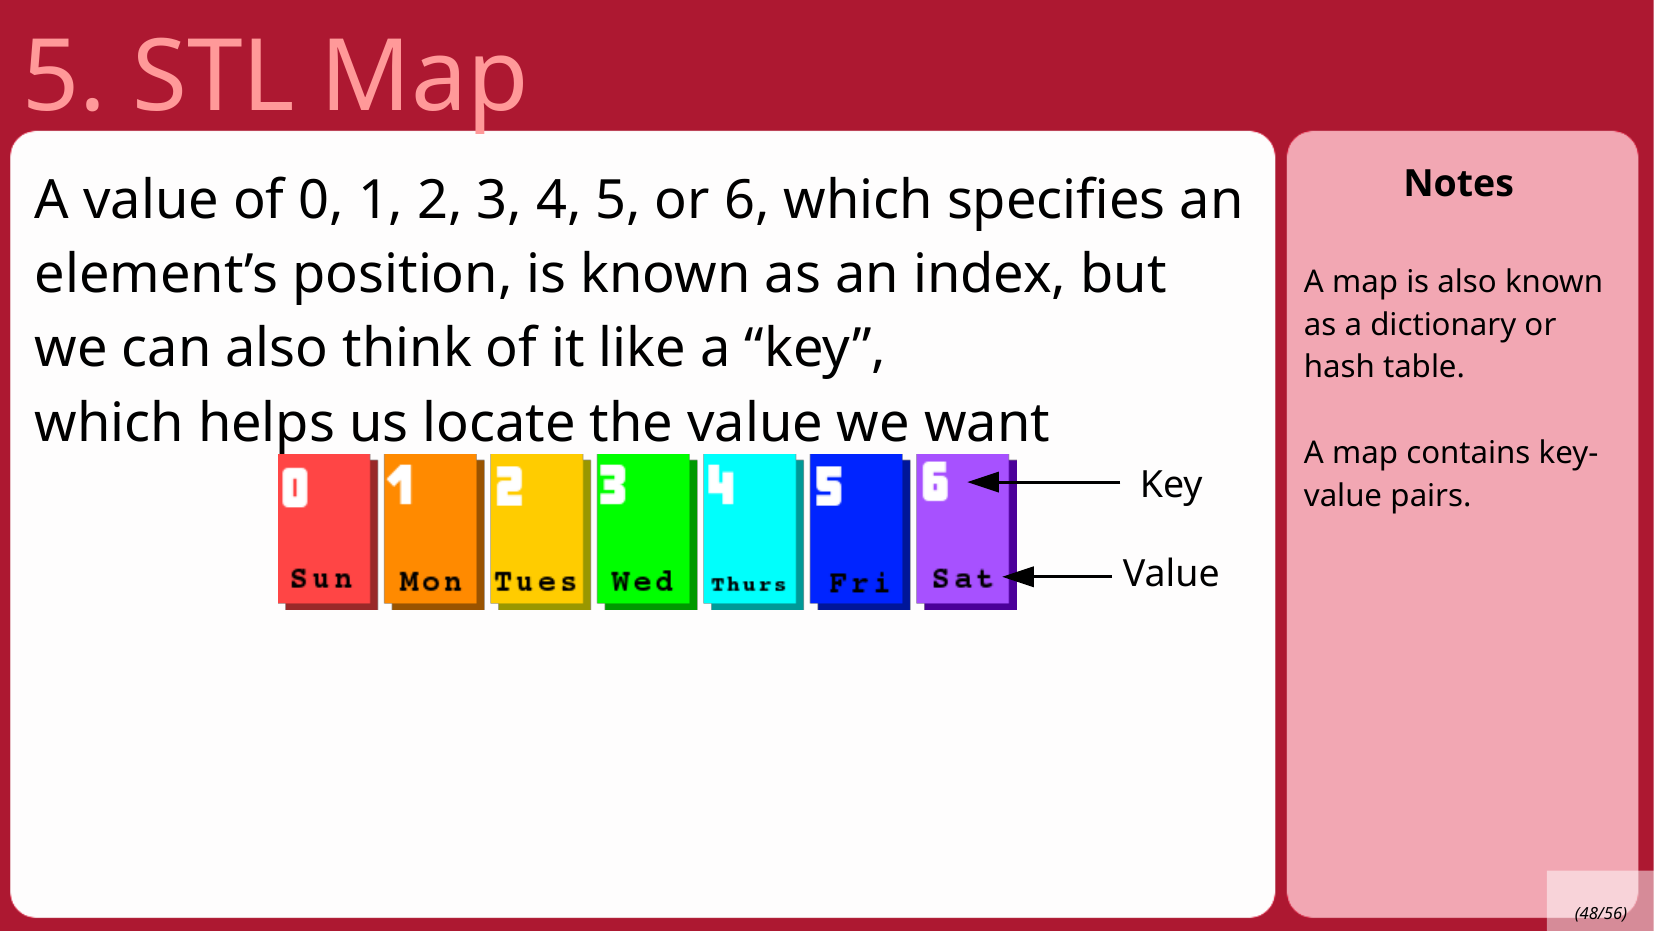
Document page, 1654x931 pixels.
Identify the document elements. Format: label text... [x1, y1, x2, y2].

title 5. STL Map [22, 7, 1511, 136]
picture [0, 0, 1654, 931]
text_box Notes A map is also known as a dictionary or hash table. A map contains key-value pairs. [1289, 149, 1629, 460]
text_box (<number>/56) [1546, 877, 1654, 931]
text_box A value of 0, 1, 2, 3, 4, 5, or 6, which specifies an element’s position, is known as an index, but we can also think of it like a “key”, which helps us locate the value we want [34, 160, 1248, 405]
text_box Value [1079, 543, 1264, 601]
text_box Key [1079, 454, 1264, 512]
